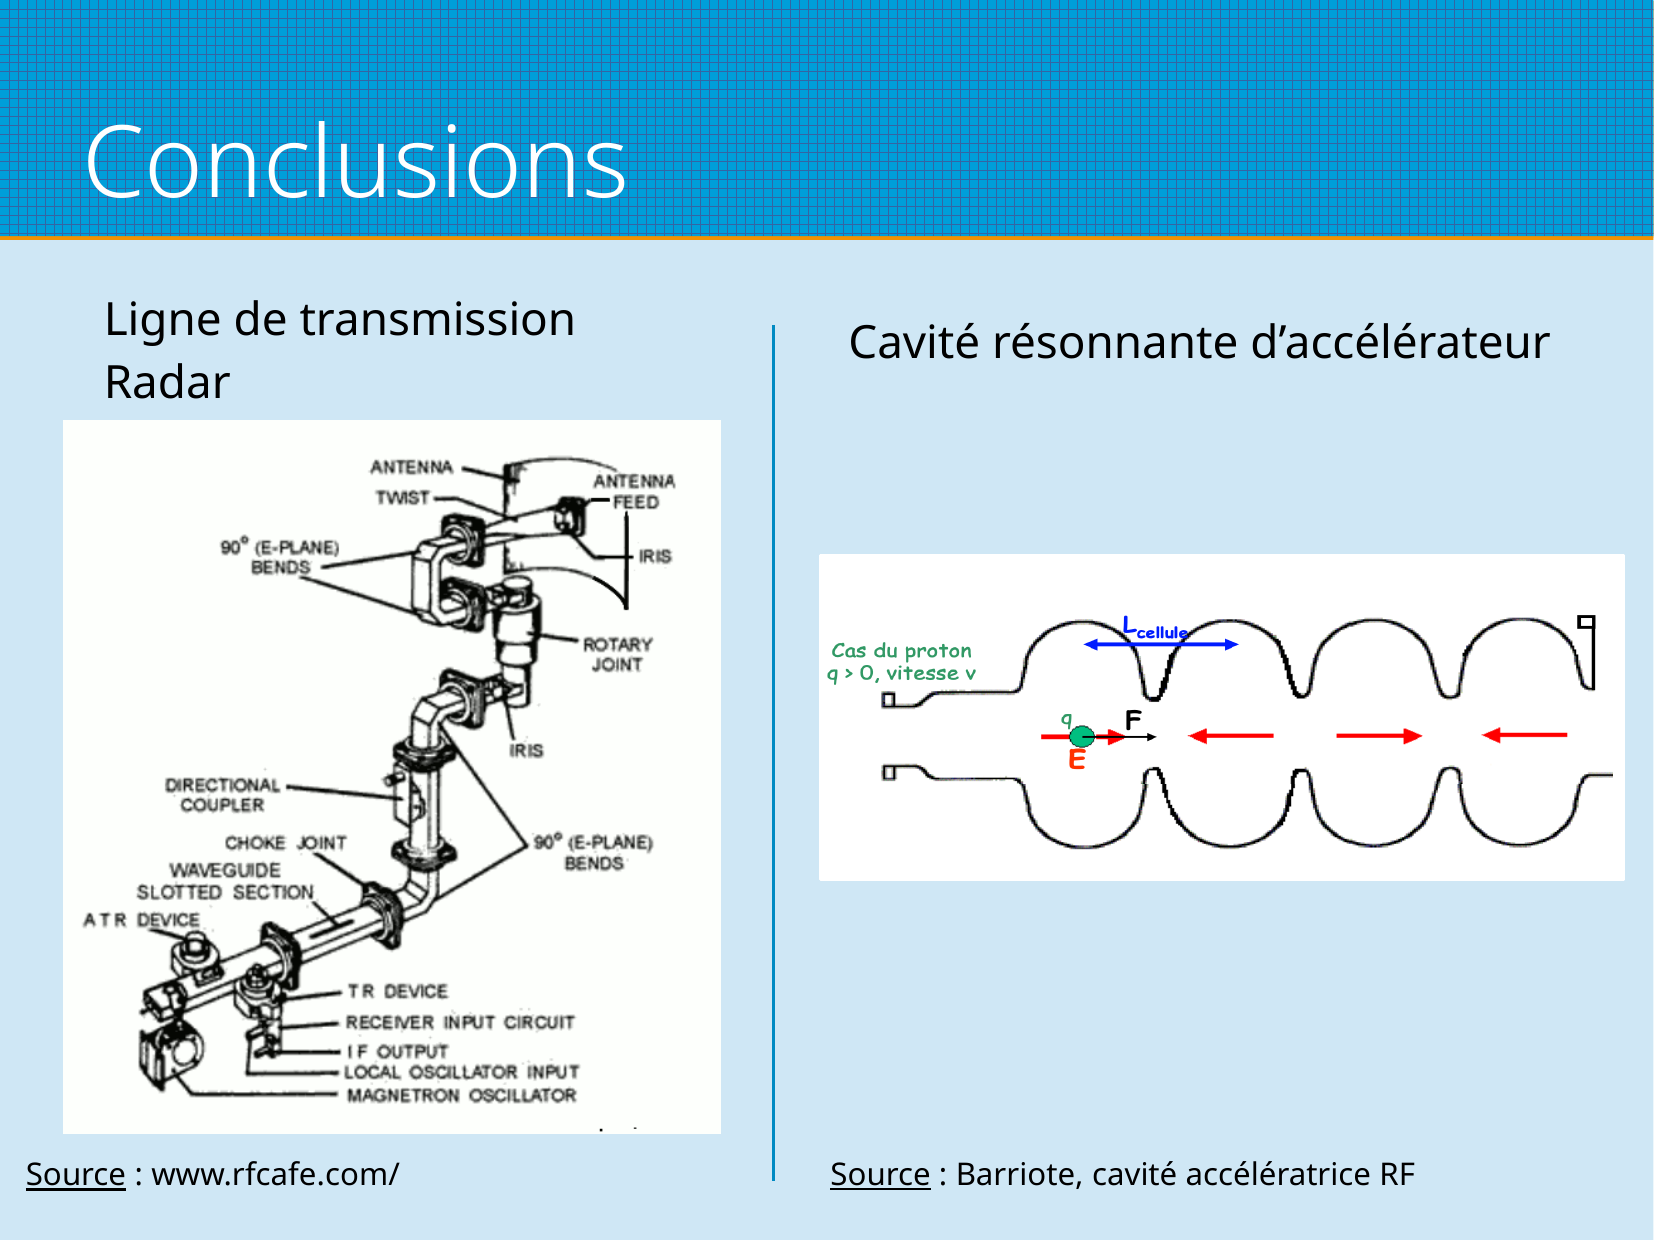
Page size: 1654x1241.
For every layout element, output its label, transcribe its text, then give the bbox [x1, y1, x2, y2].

text_box [820, 555, 1625, 880]
text_box Source : www.rfcafe.com/ [20, 1149, 365, 1241]
text_box Source : Barriote, cavité accélératrice RF [824, 1147, 1356, 1199]
text_box Cavité résonnante d’accélérateur [842, 305, 1480, 376]
picture [63, 420, 721, 1134]
text_box Ligne de transmission Radar [97, 314, 650, 384]
title Conclusions [82, 19, 1571, 227]
picture [820, 596, 1613, 858]
